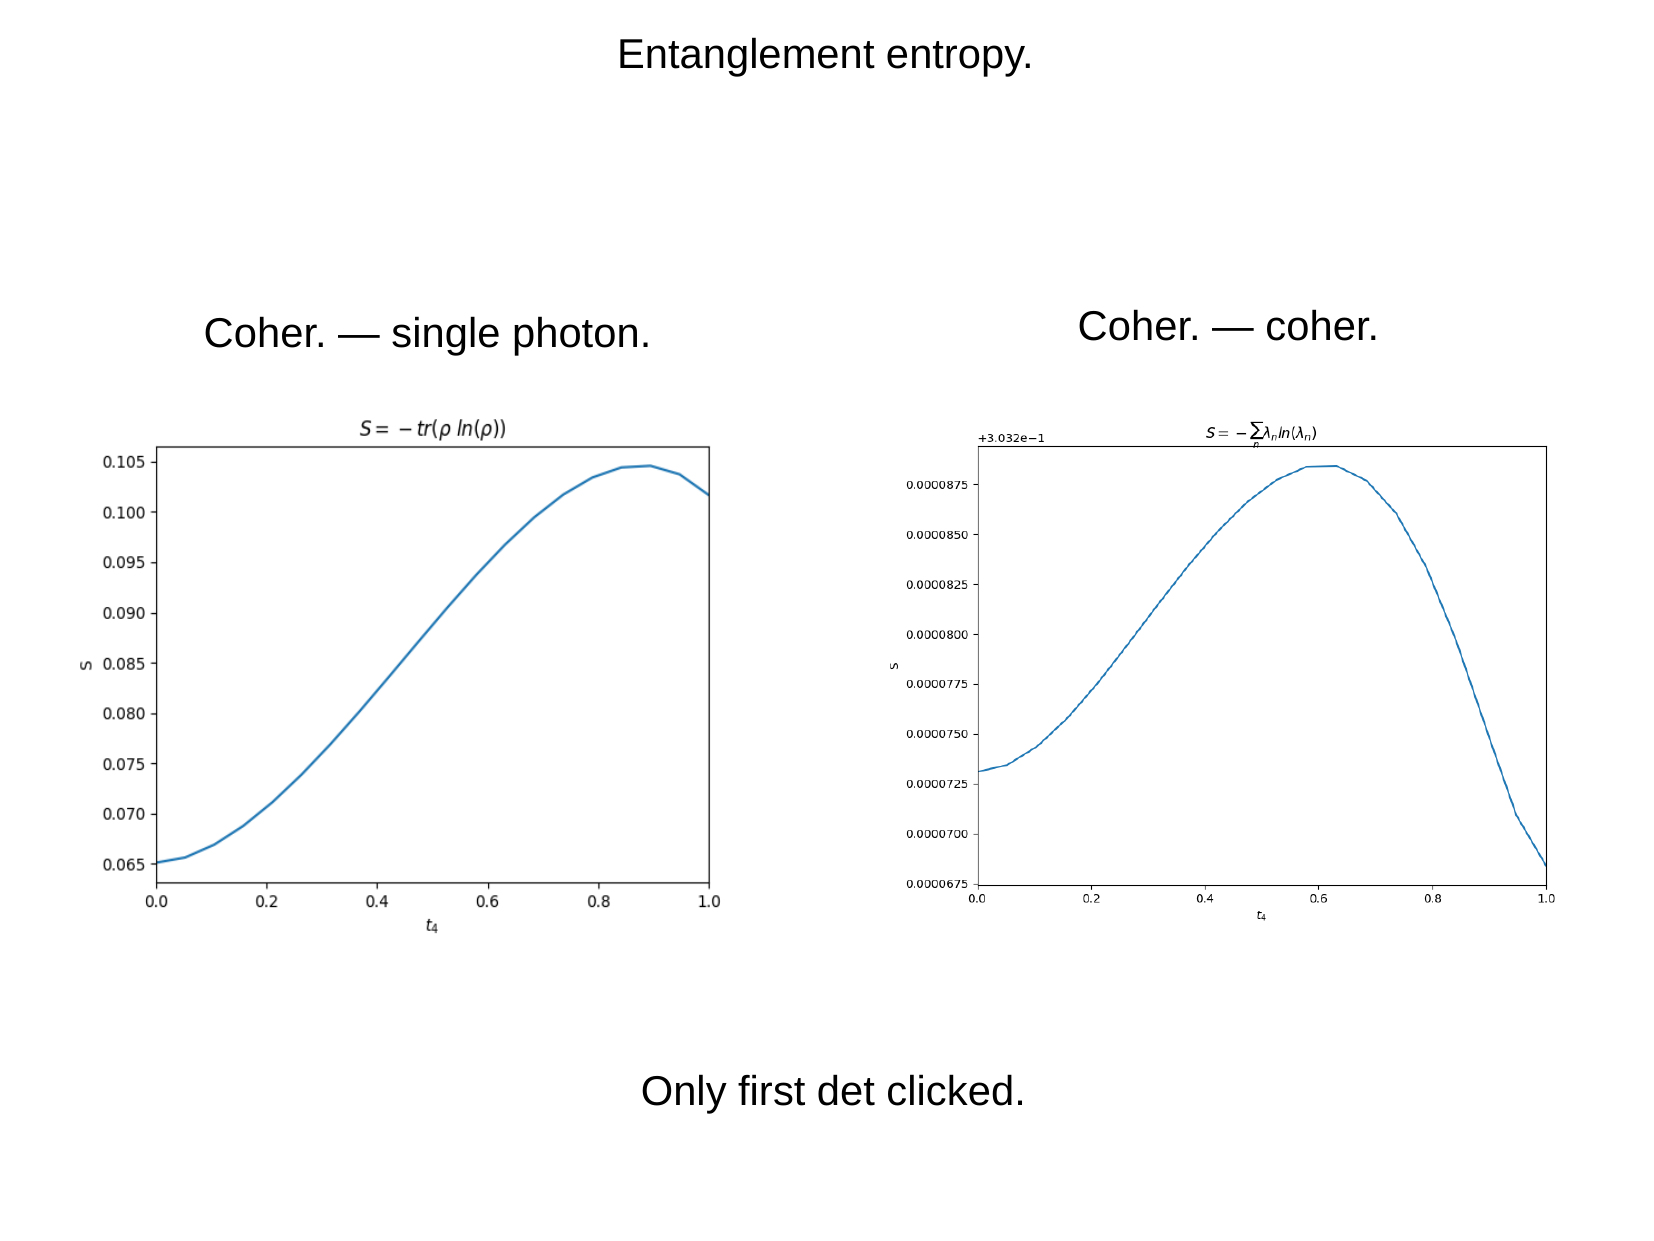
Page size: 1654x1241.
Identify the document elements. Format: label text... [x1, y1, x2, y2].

text_box Entanglement entropy. [602, 23, 1052, 100]
text_box Only first det clicked. [625, 1060, 1052, 1123]
text_box Coher. — single photon. [188, 302, 686, 365]
text_box Coher. — coher. [1062, 295, 1406, 357]
picture [885, 377, 1619, 948]
picture [67, 378, 780, 945]
